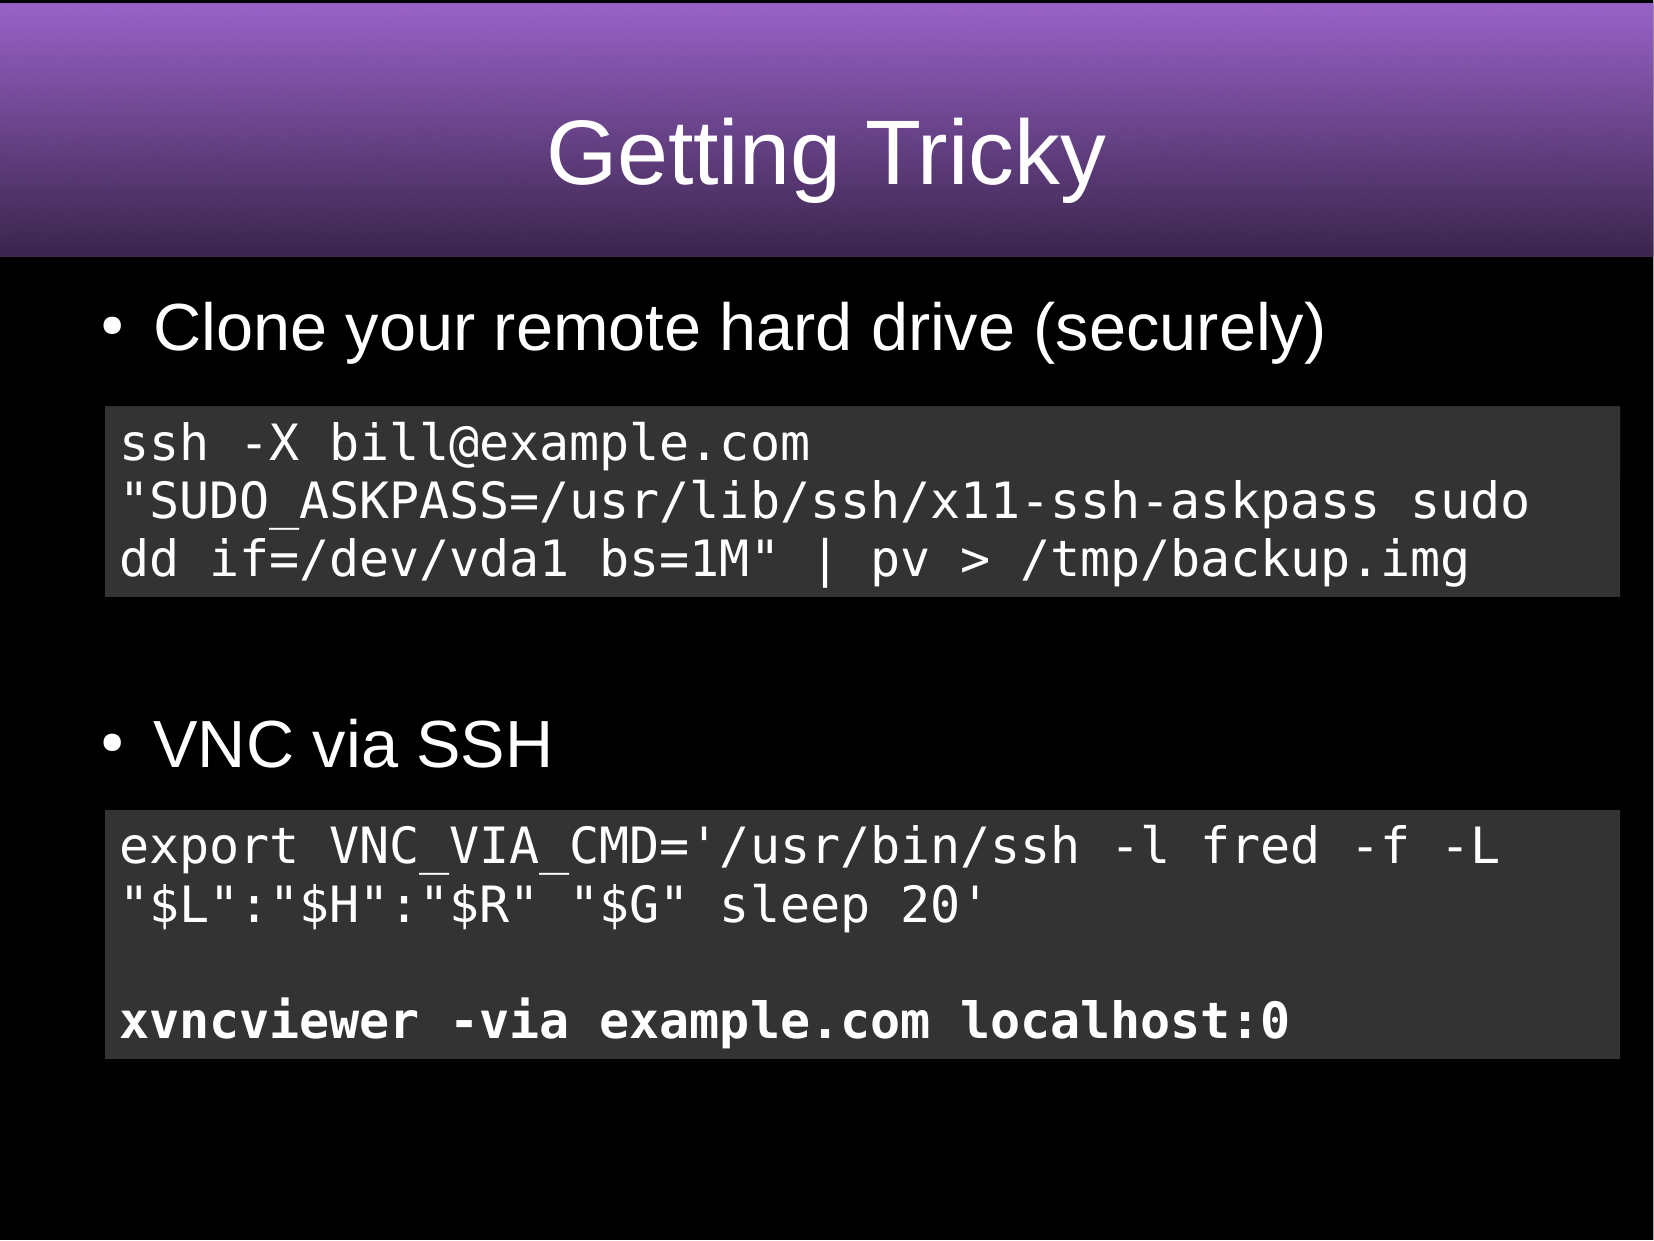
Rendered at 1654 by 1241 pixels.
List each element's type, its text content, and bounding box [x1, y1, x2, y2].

text_box export VNC_VIA_CMD='/usr/bin/ssh -l fred -f -L "$L":"$H":"$R" "$G" sleep 20' xvncviewer -via example.com localhost:0 [105, 810, 1621, 1059]
picture [0, 3, 1654, 257]
text_box ssh -X bill@example.com "SUDO_ASKPASS=/usr/lib/ssh/x11-ssh-askpass sudo dd if=/dev/vda1 bs=1M" | pv > /tmp/backup.img [105, 406, 1621, 597]
title Getting Tricky [82, 49, 1571, 257]
list Clone your remote hard drive (securely) VNC via SSH [82, 290, 1571, 1130]
